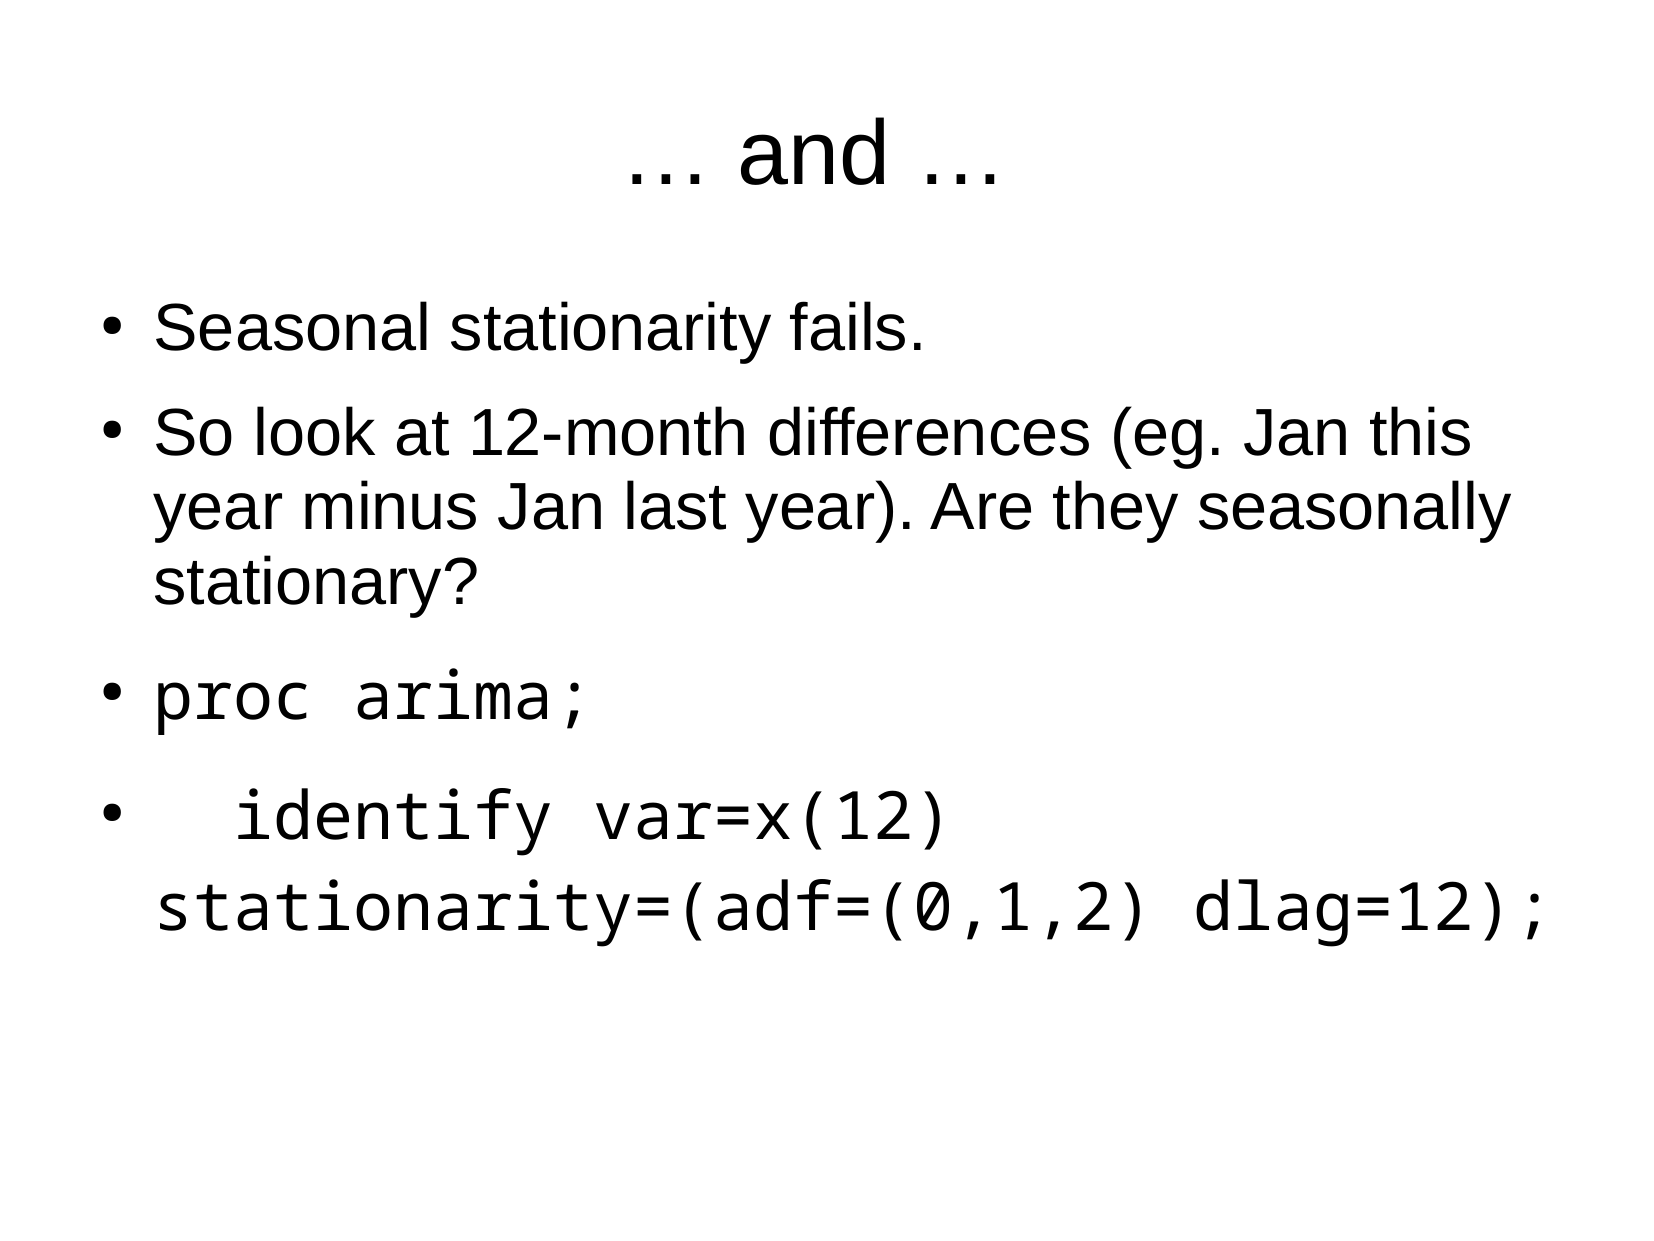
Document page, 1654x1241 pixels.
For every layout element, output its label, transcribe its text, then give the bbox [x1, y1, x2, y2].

list Seasonal stationarity fails. So look at 12-month differences (eg. Jan this year minus Jan last year). Are they seasonally stationary? proc arima; identify var=x(12) stationarity=(adf=(0,1,2) dlag=12); [82, 290, 1571, 1109]
title … and … [82, 56, 1571, 250]
